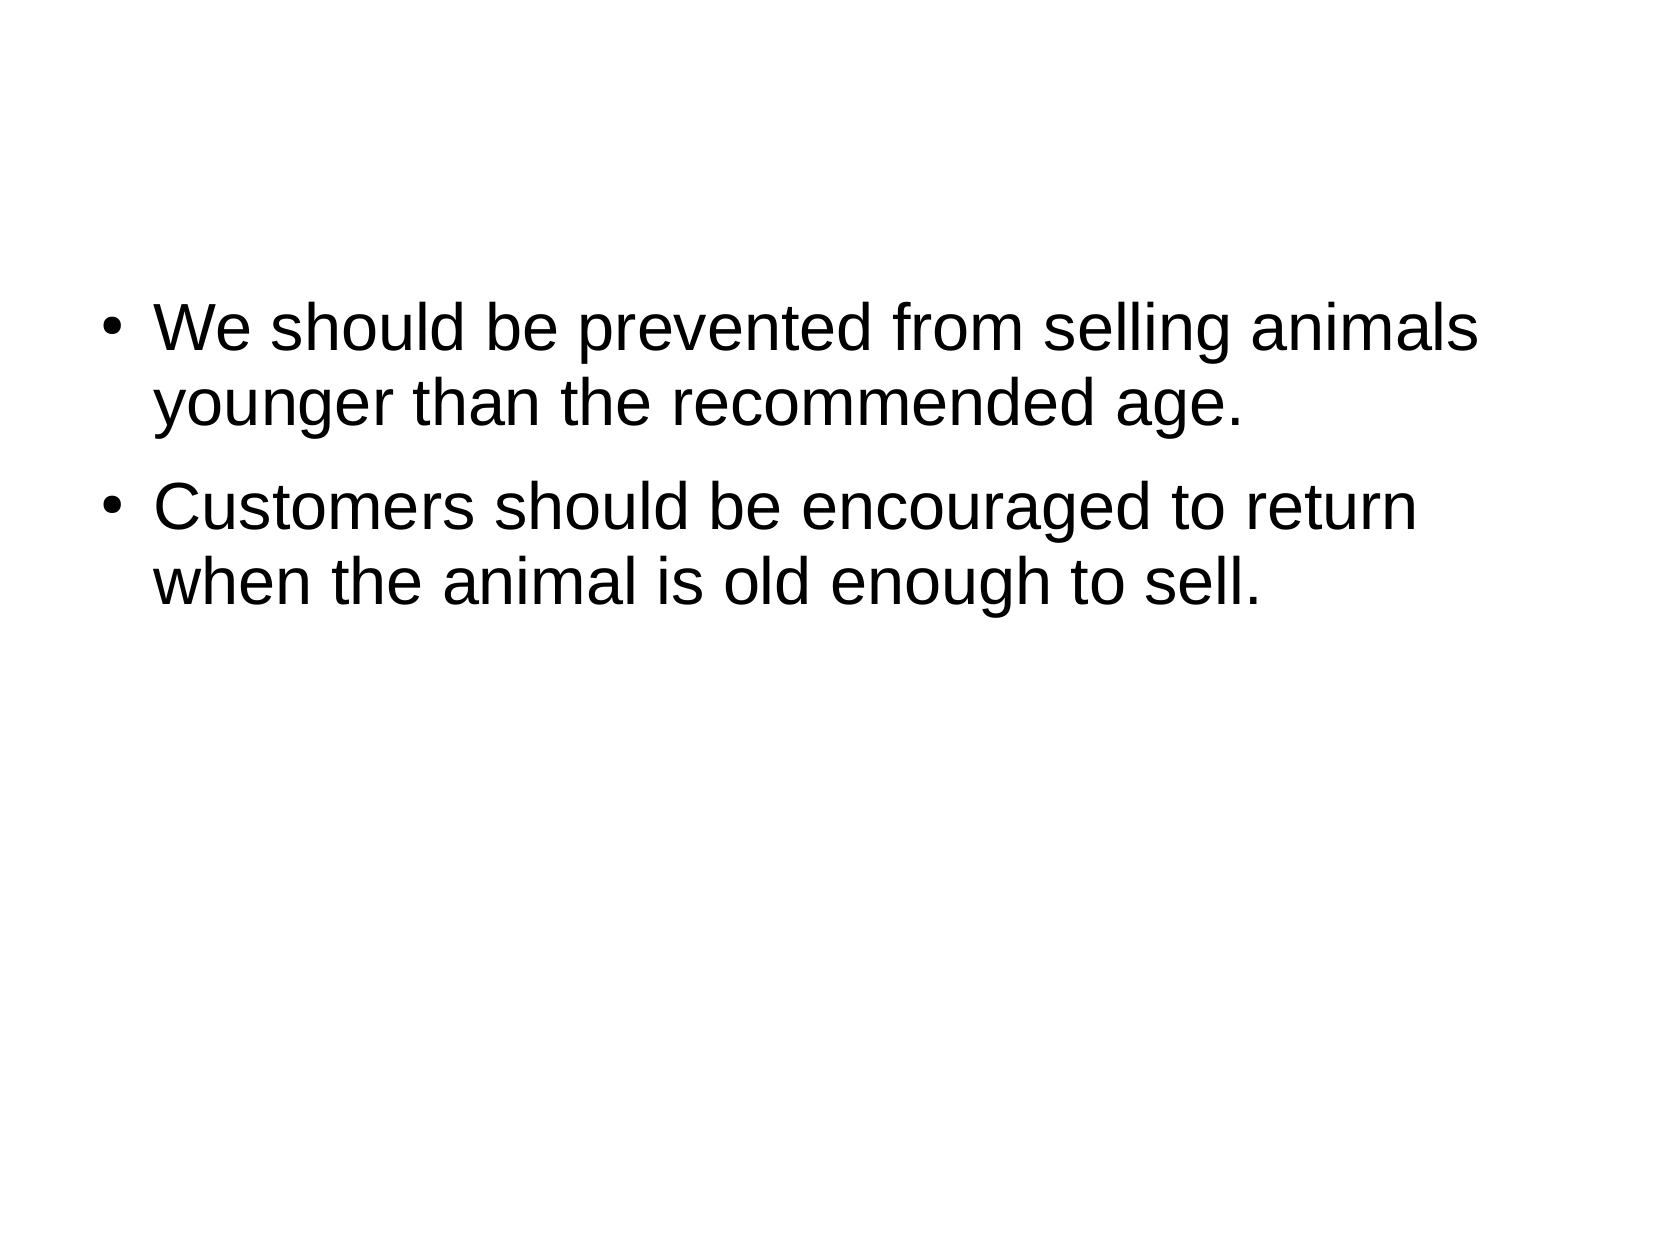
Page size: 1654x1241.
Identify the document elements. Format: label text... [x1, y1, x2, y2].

list We should be prevented from selling animals younger than the recommended age. Customers should be encouraged to return when the animal is old enough to sell. [82, 290, 1571, 1010]
